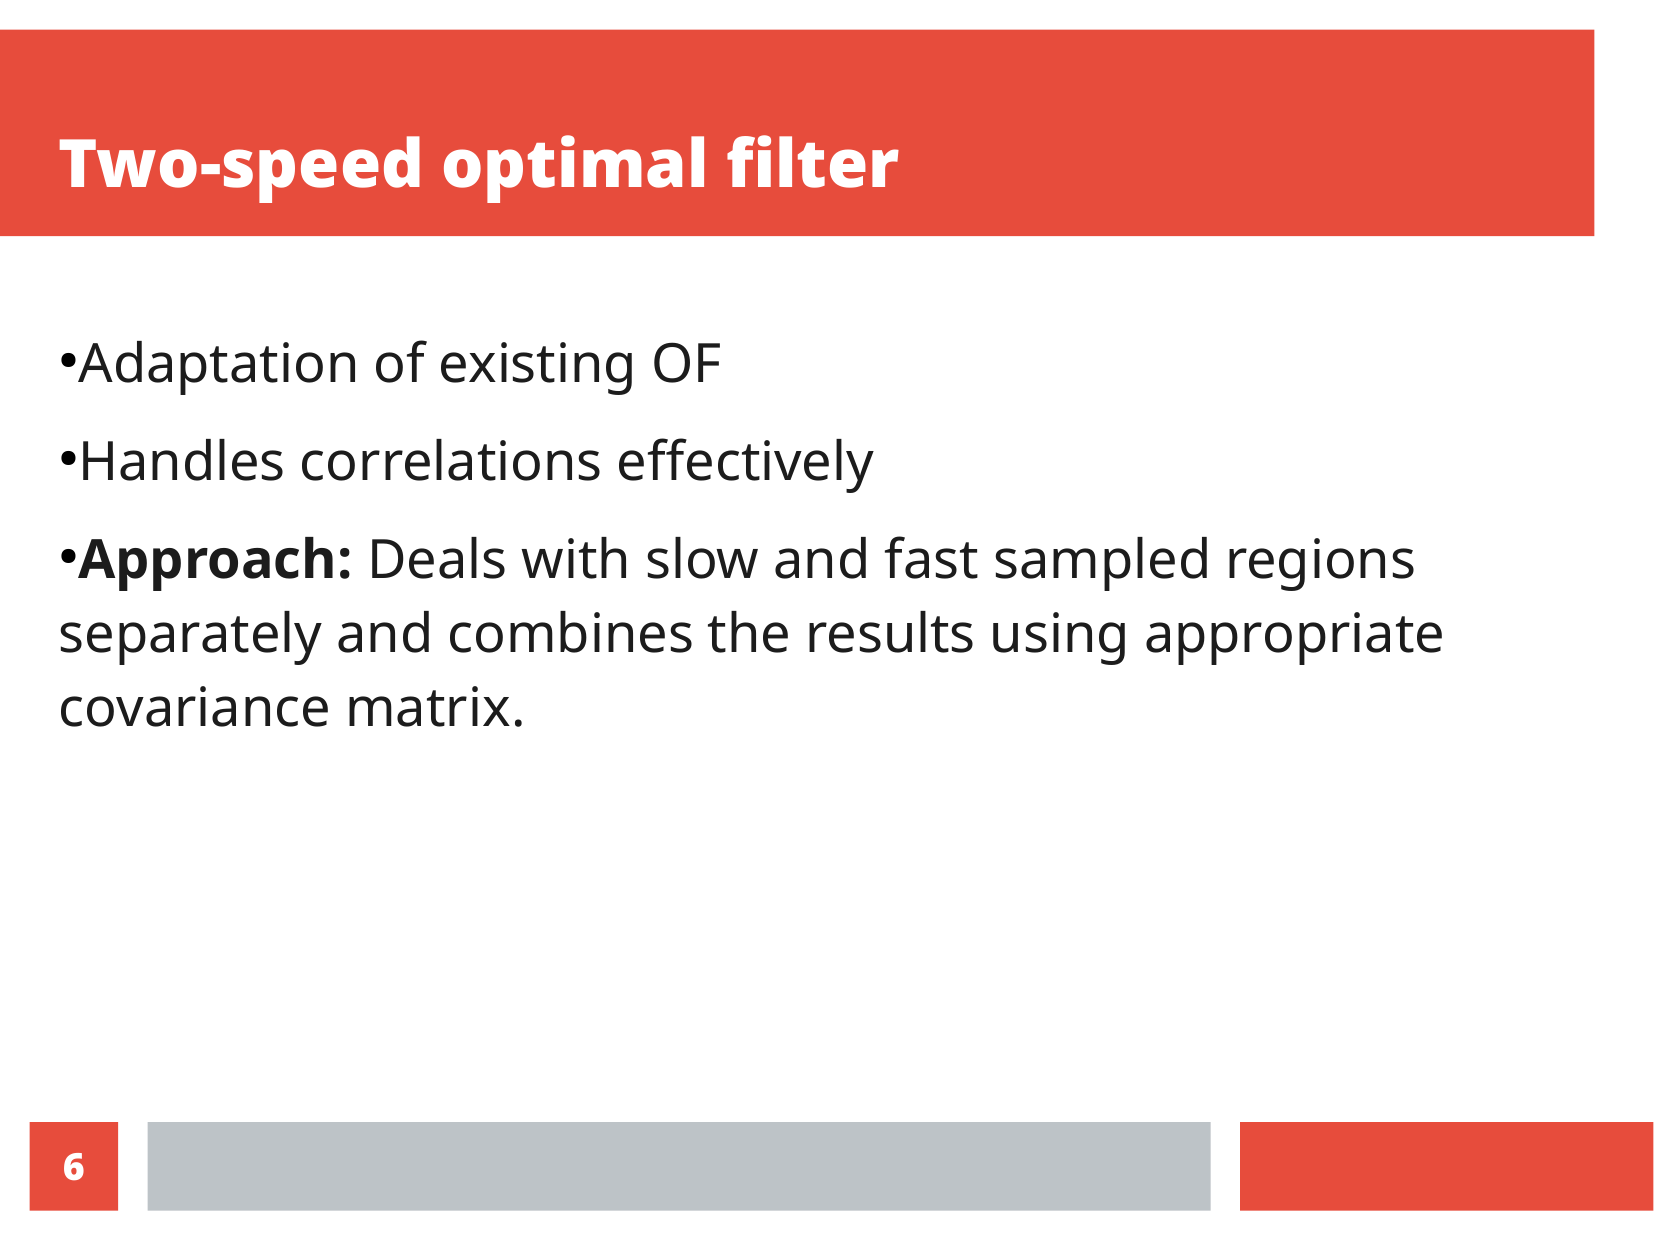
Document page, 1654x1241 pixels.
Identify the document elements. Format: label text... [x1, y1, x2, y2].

list Adaptation of existing OF Handles correlations effectively Approach: Deals with slow and fast sampled regions separately and combines the results using appropriate covariance matrix. [59, 324, 1565, 1093]
title Two-speed optimal filter [59, 59, 1595, 207]
